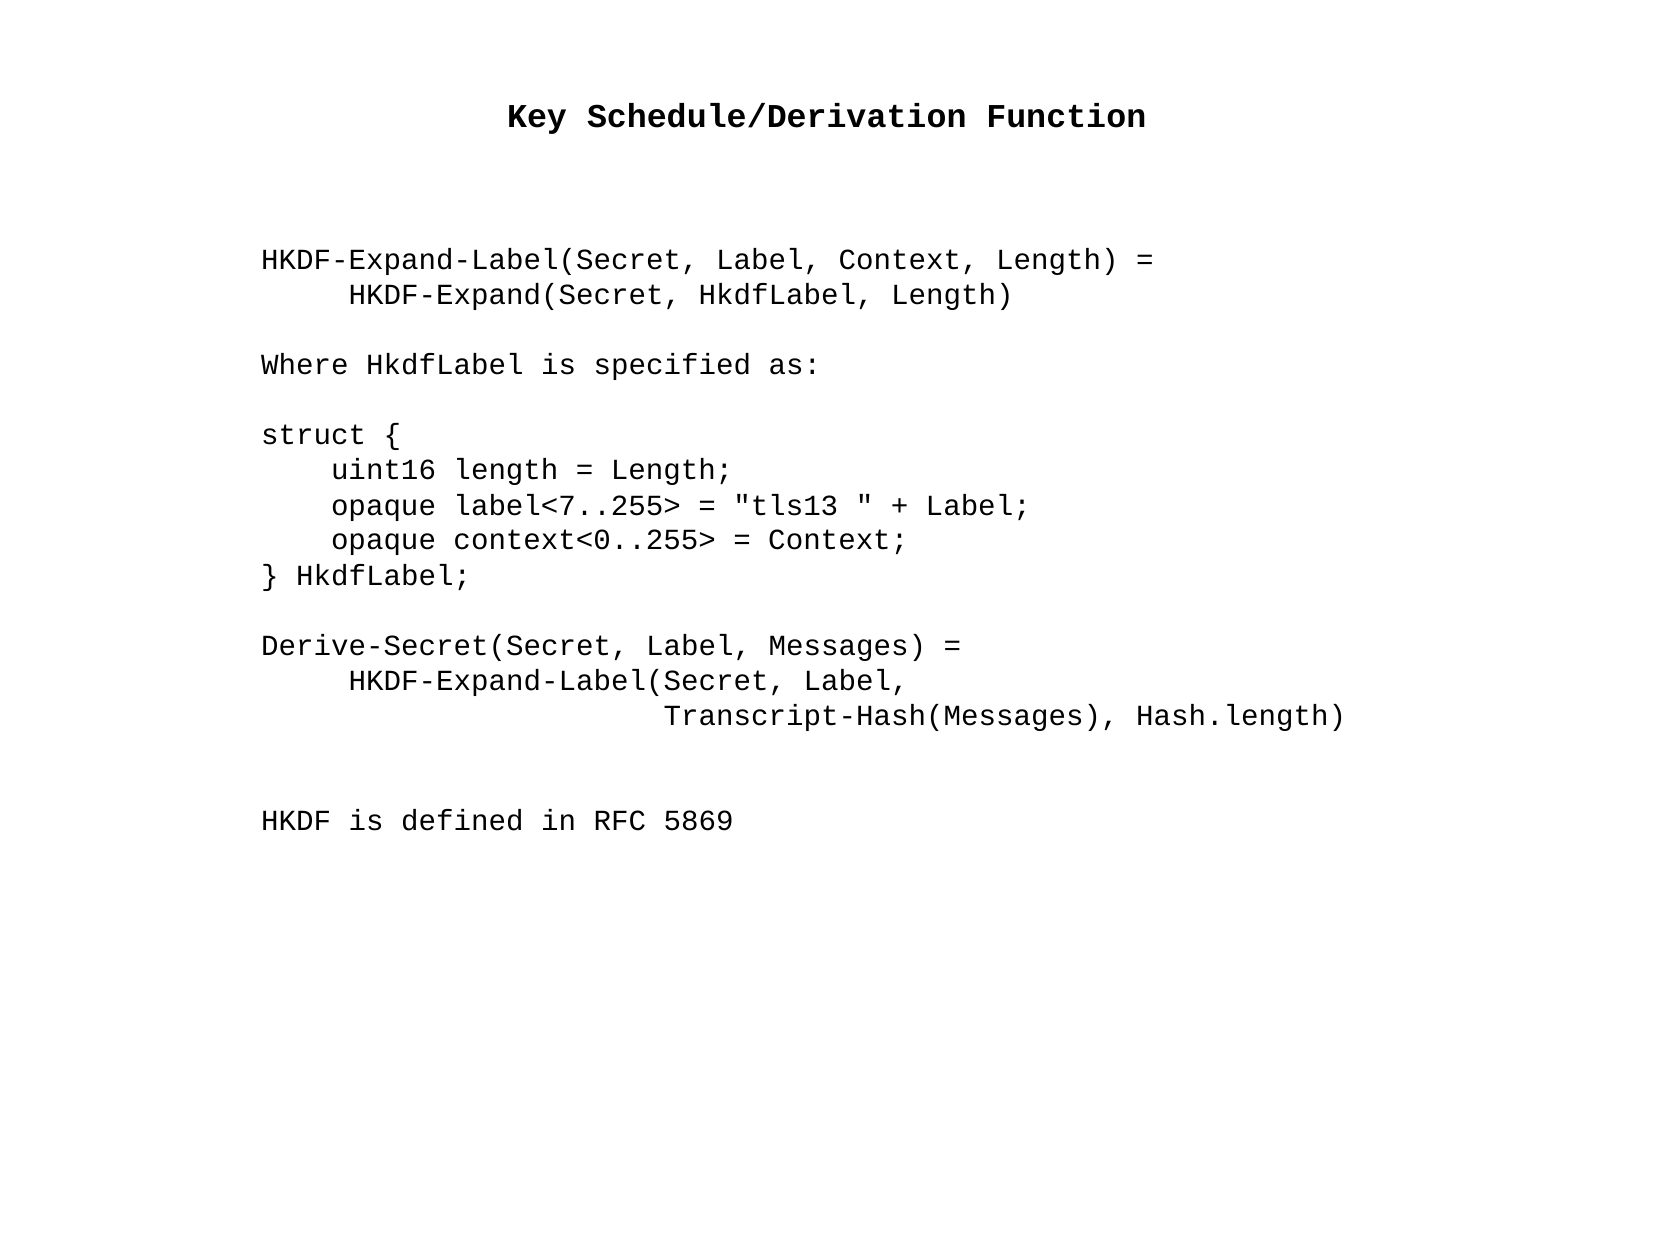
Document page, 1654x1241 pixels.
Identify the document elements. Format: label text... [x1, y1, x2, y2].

list Key Schedule/Derivation Function HKDF-Expand-Label(Secret, Label, Context, Length) = HKDF-Expand(Secret, HkdfLabel, Length) Where HkdfLabel is specified as: struct { uint16 length = Length; opaque label<7..255> = "tls13 " + Label; opaque context<0..255> = Context; } HkdfLabel; Derive-Secret(Secret, Label, Messages) = HKDF-Expand-Label(Secret, Label, Transcript-Hash(Messages), Hash.length) HKDF is defined in RFC 5869 [82, 23, 1571, 1205]
